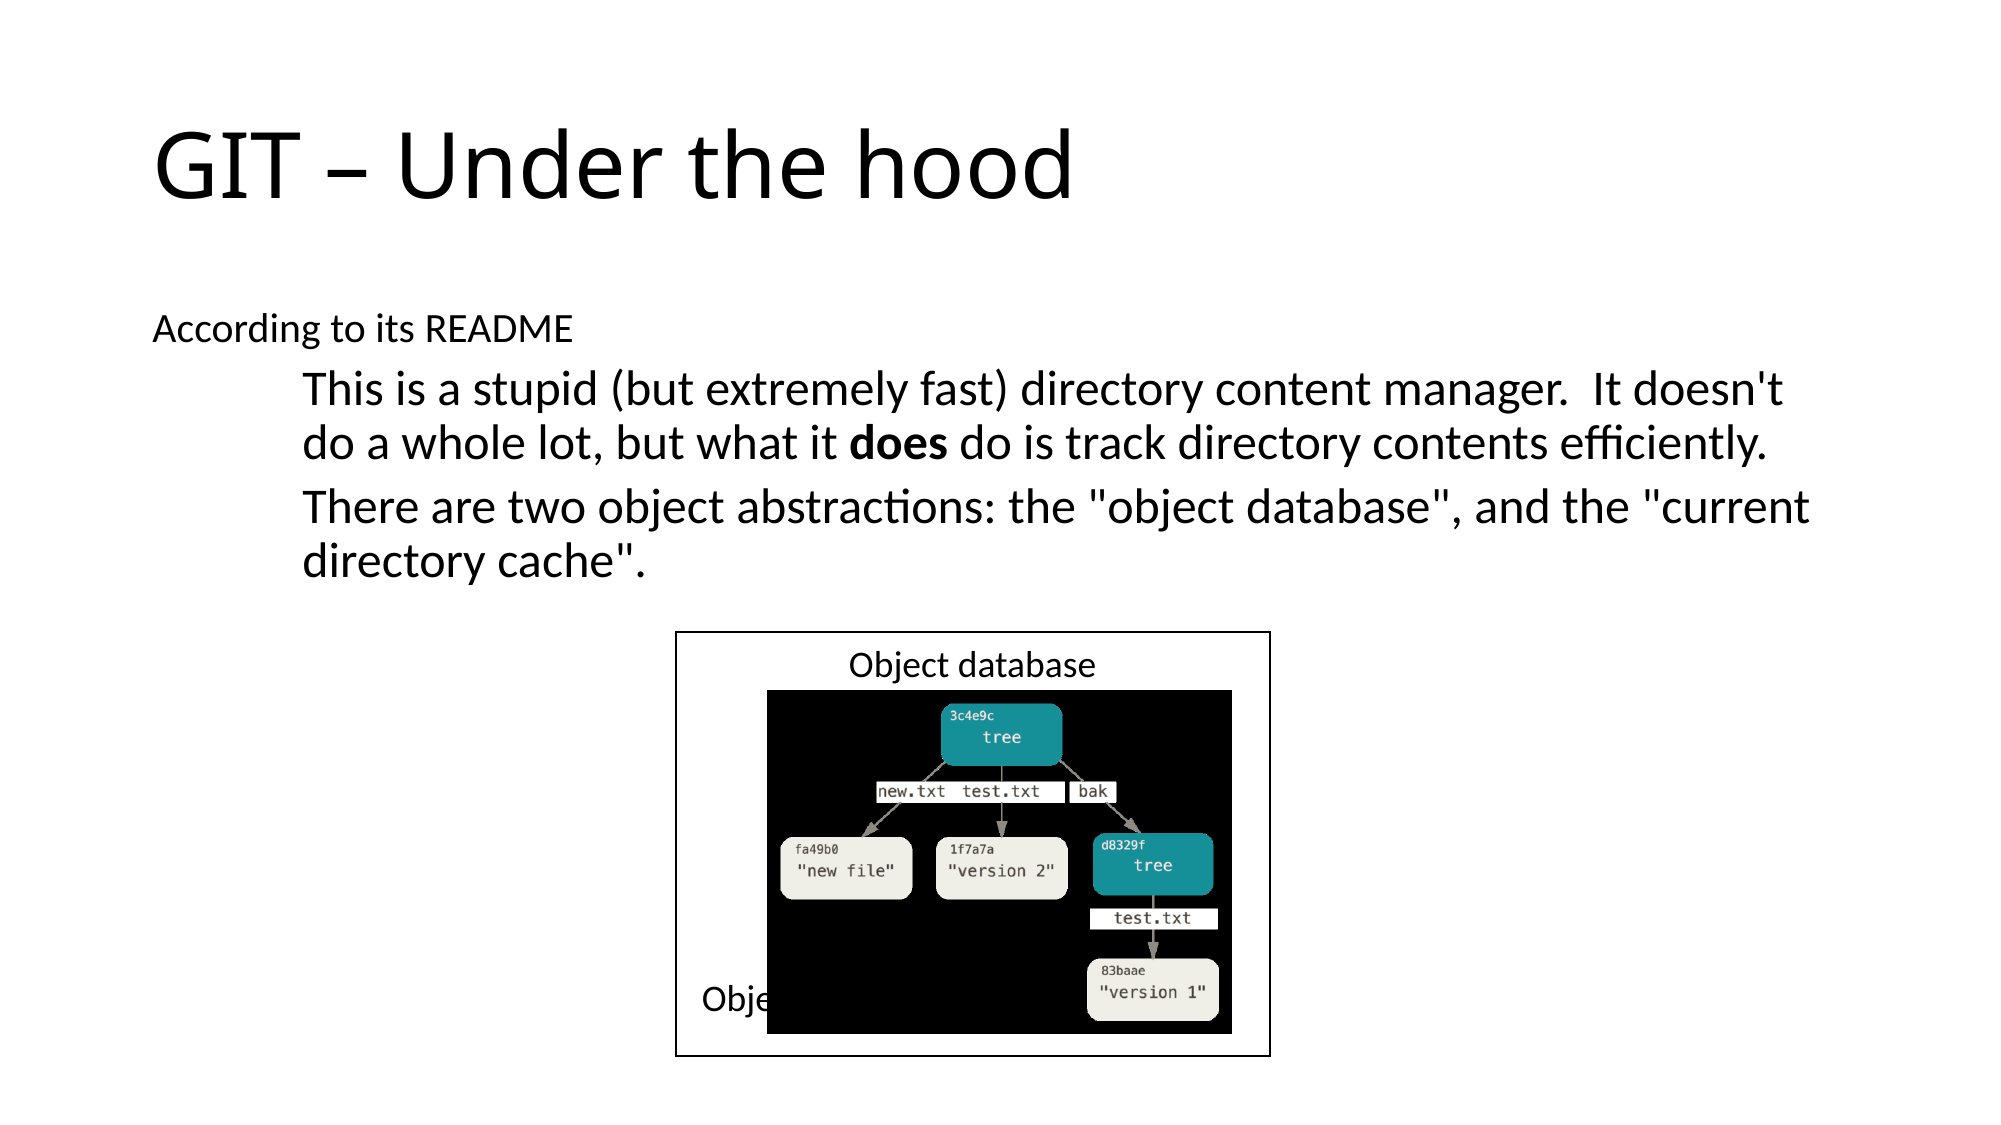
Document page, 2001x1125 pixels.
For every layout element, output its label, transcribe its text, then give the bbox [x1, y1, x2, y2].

title GIT – Under the hood [137, 59, 1863, 278]
text_box Objects [686, 965, 767, 1027]
picture [767, 690, 1232, 1035]
list According to its README This is a stupid (but extremely fast) directory content manager. It doesn't do a whole lot, but what it does do is track directory contents efficiently. There are two object abstractions: the "object database", and the "current directory cache". [137, 299, 1863, 1014]
text_box Object database [675, 632, 1270, 1057]
